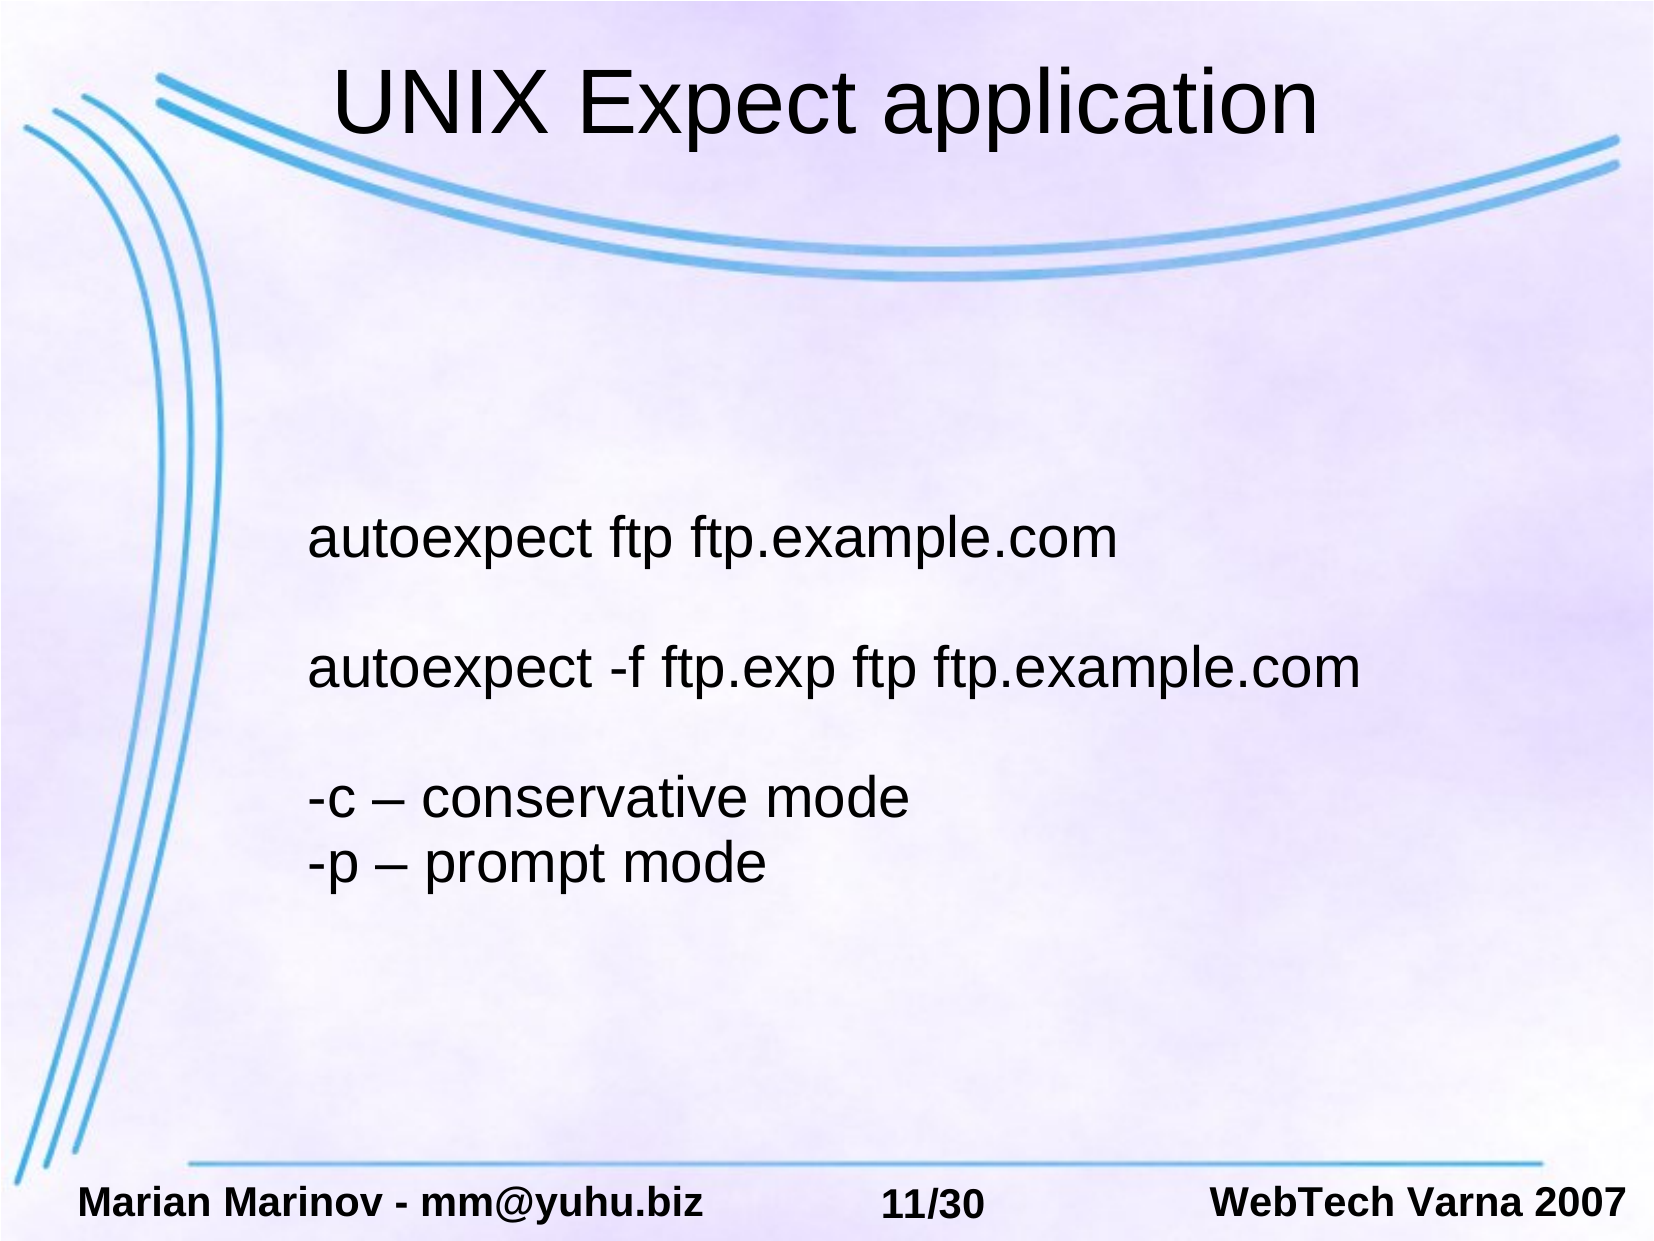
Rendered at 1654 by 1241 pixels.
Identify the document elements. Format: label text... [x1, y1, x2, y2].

title UNIX Expect application [82, 49, 1571, 257]
text_box WebTech Varna 2007 [1194, 1171, 1643, 1233]
text_box 11/30 [866, 1172, 1001, 1235]
subtitle autoexpect ftp ftp.example.com autoexpect -f ftp.exp ftp ftp.example.com -c – conservative mode -p – prompt mode [82, 290, 1571, 1109]
text_box Marian Marinov - mm@yuhu.biz [62, 1171, 720, 1233]
picture [1, 1, 1654, 1241]
